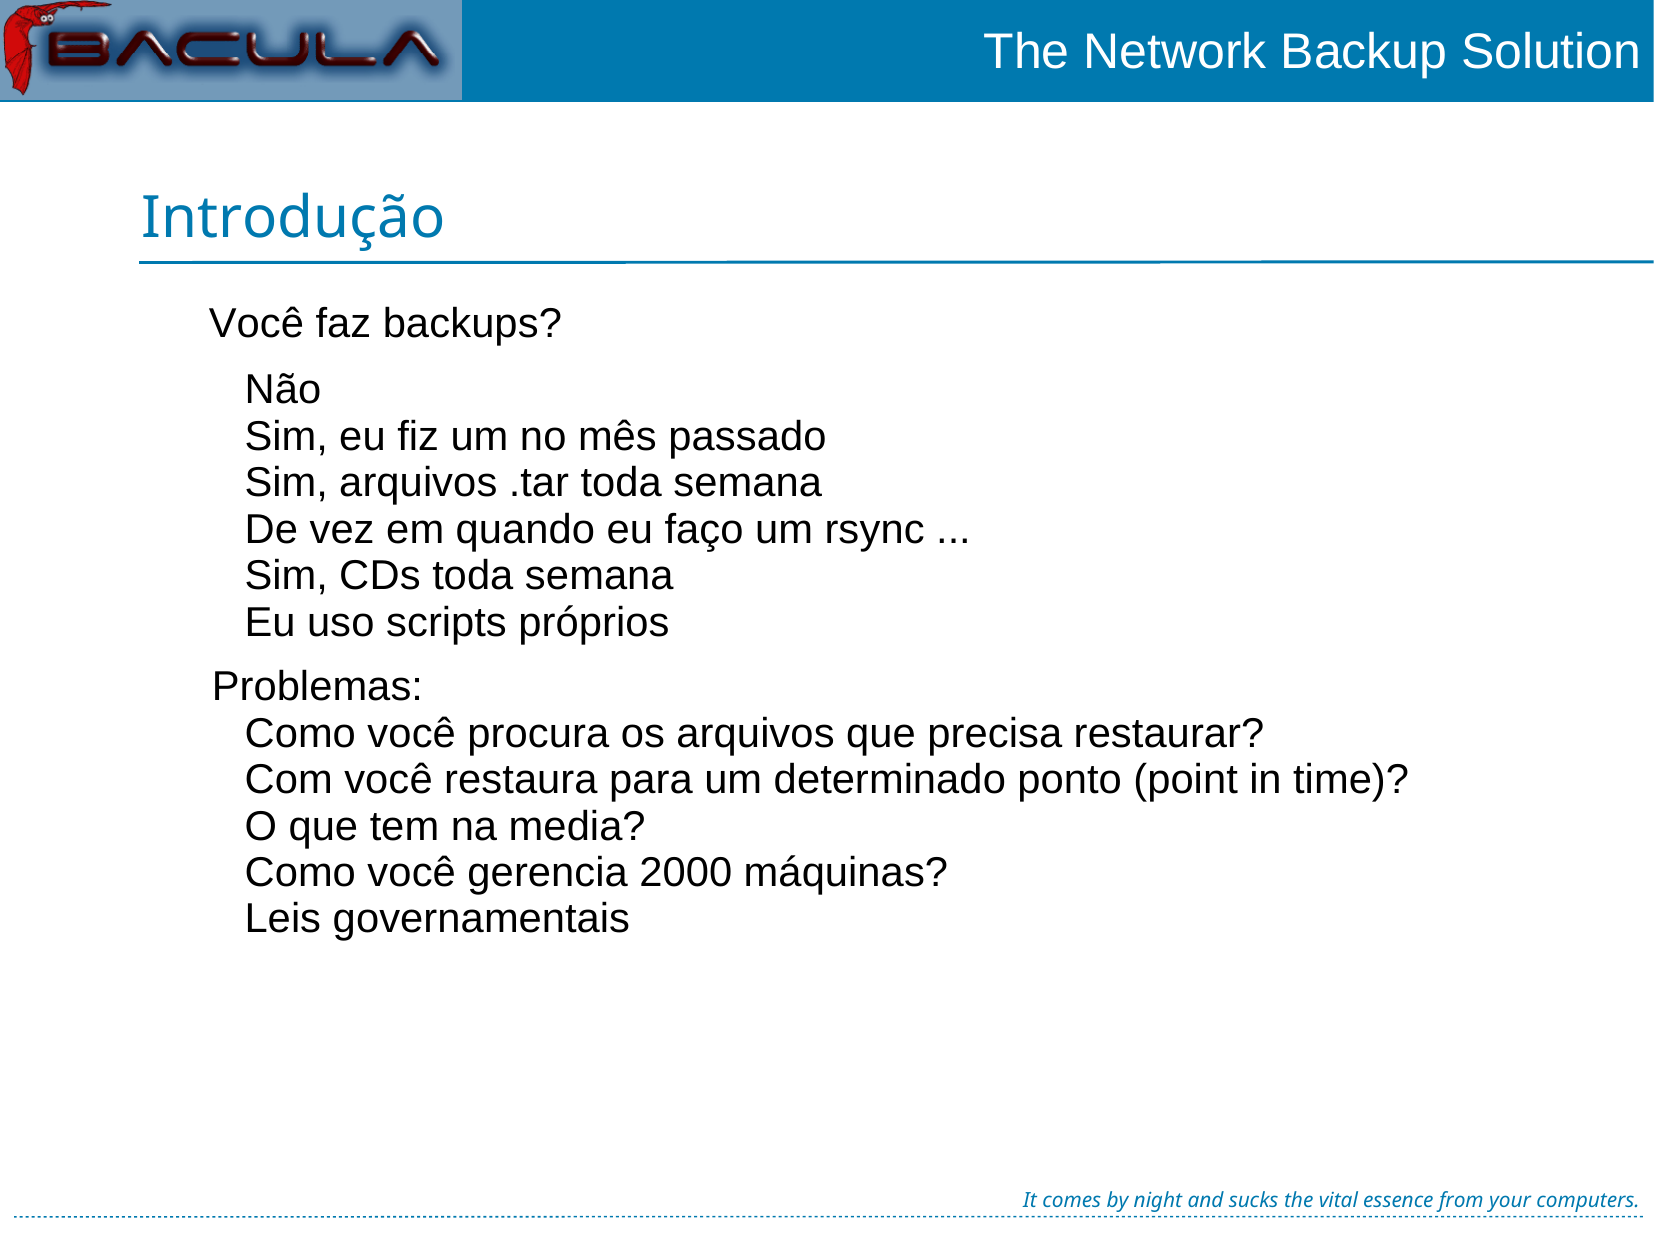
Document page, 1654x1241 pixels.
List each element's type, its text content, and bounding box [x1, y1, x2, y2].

picture [0, 0, 461, 99]
list Você faz backups? Não Sim, eu fiz um no mês passado Sim, arquivos .tar toda semana De vez em quando eu faço um rsync ... Sim, CDs toda semana Eu uso scripts próprios Problemas: Como você procura os arquivos que precisa restaurar? Com você restaura para um determinado ponto (point in time)? O que tem na media? Como você gerencia 2000 máquinas? Leis governamentais [150, 300, 1534, 1214]
title Introdução [141, 150, 1501, 255]
